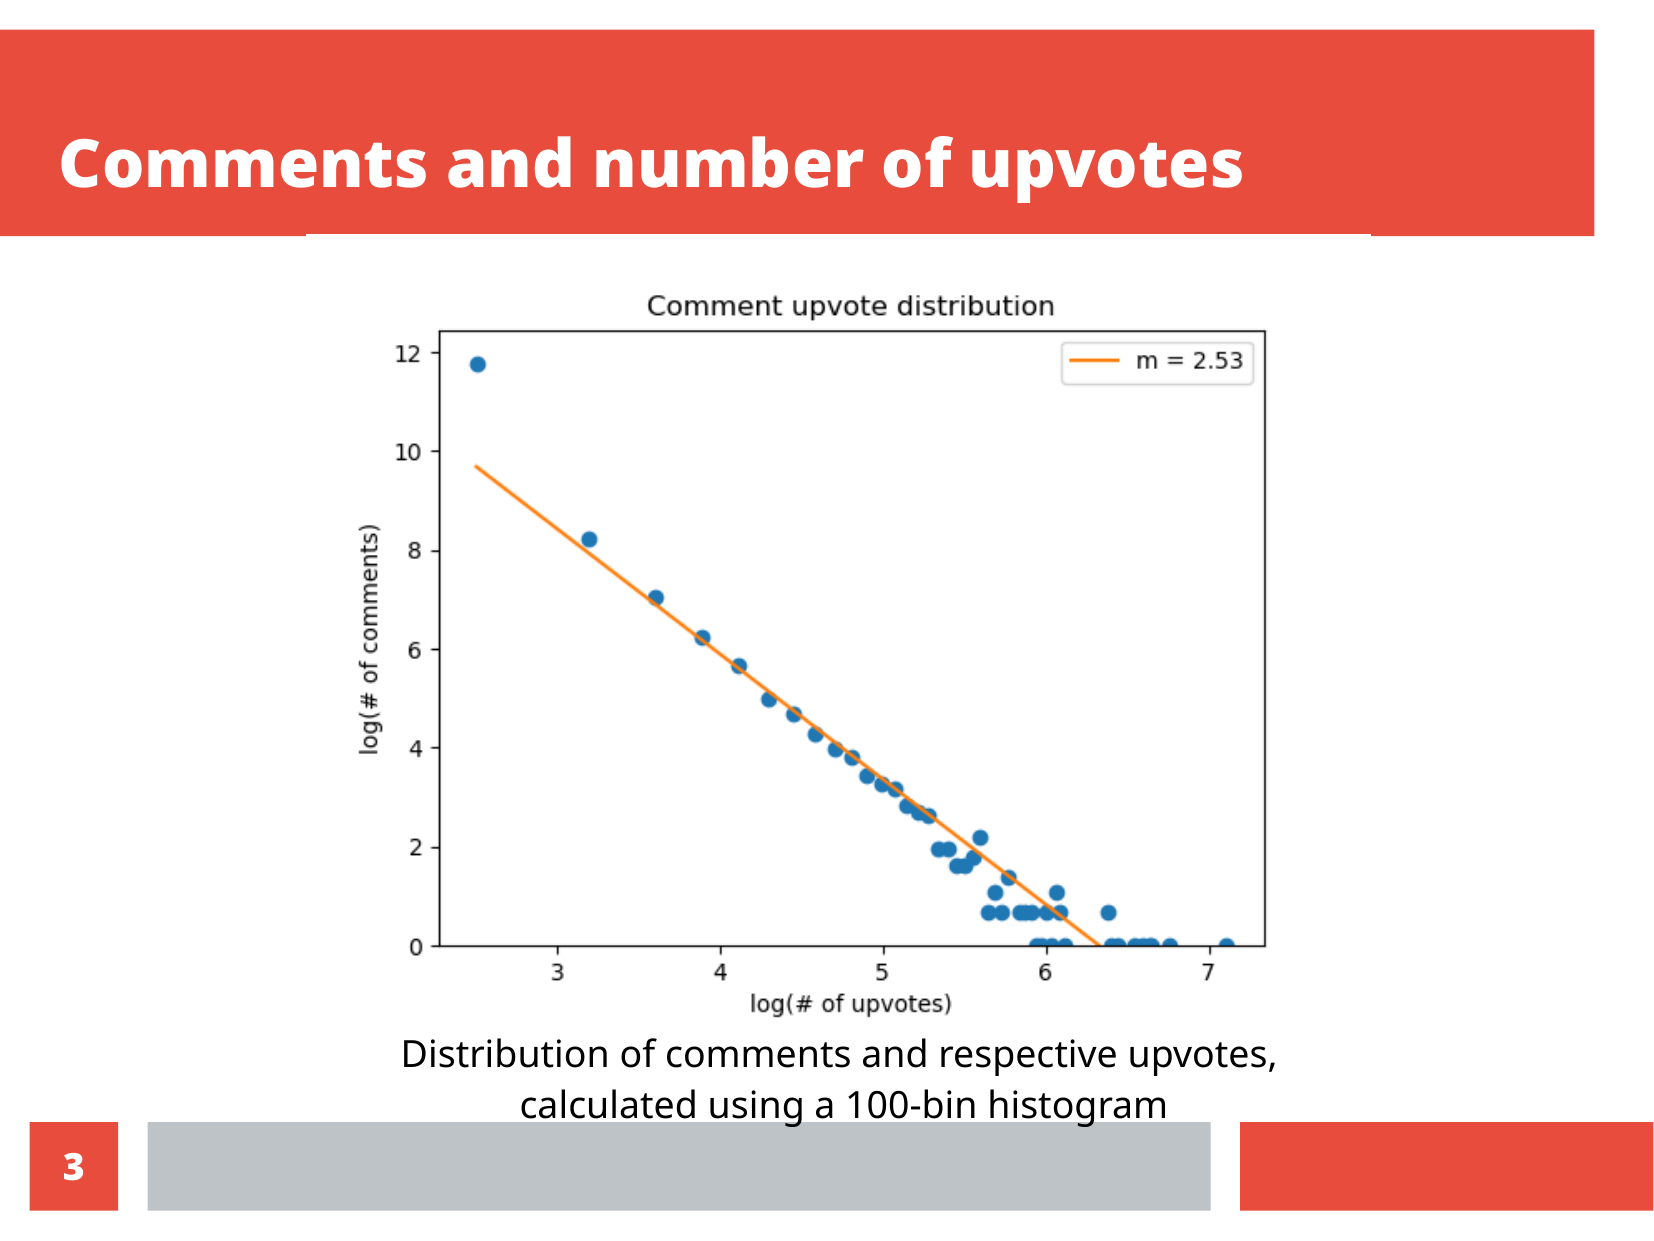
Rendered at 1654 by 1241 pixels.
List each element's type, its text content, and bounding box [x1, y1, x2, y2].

text_box Distribution of comments and respective upvotes, calculated using a 100-bin histogram [101, 1020, 1587, 1122]
picture [306, 234, 1371, 1020]
title Comments and number of upvotes [59, 59, 1595, 207]
